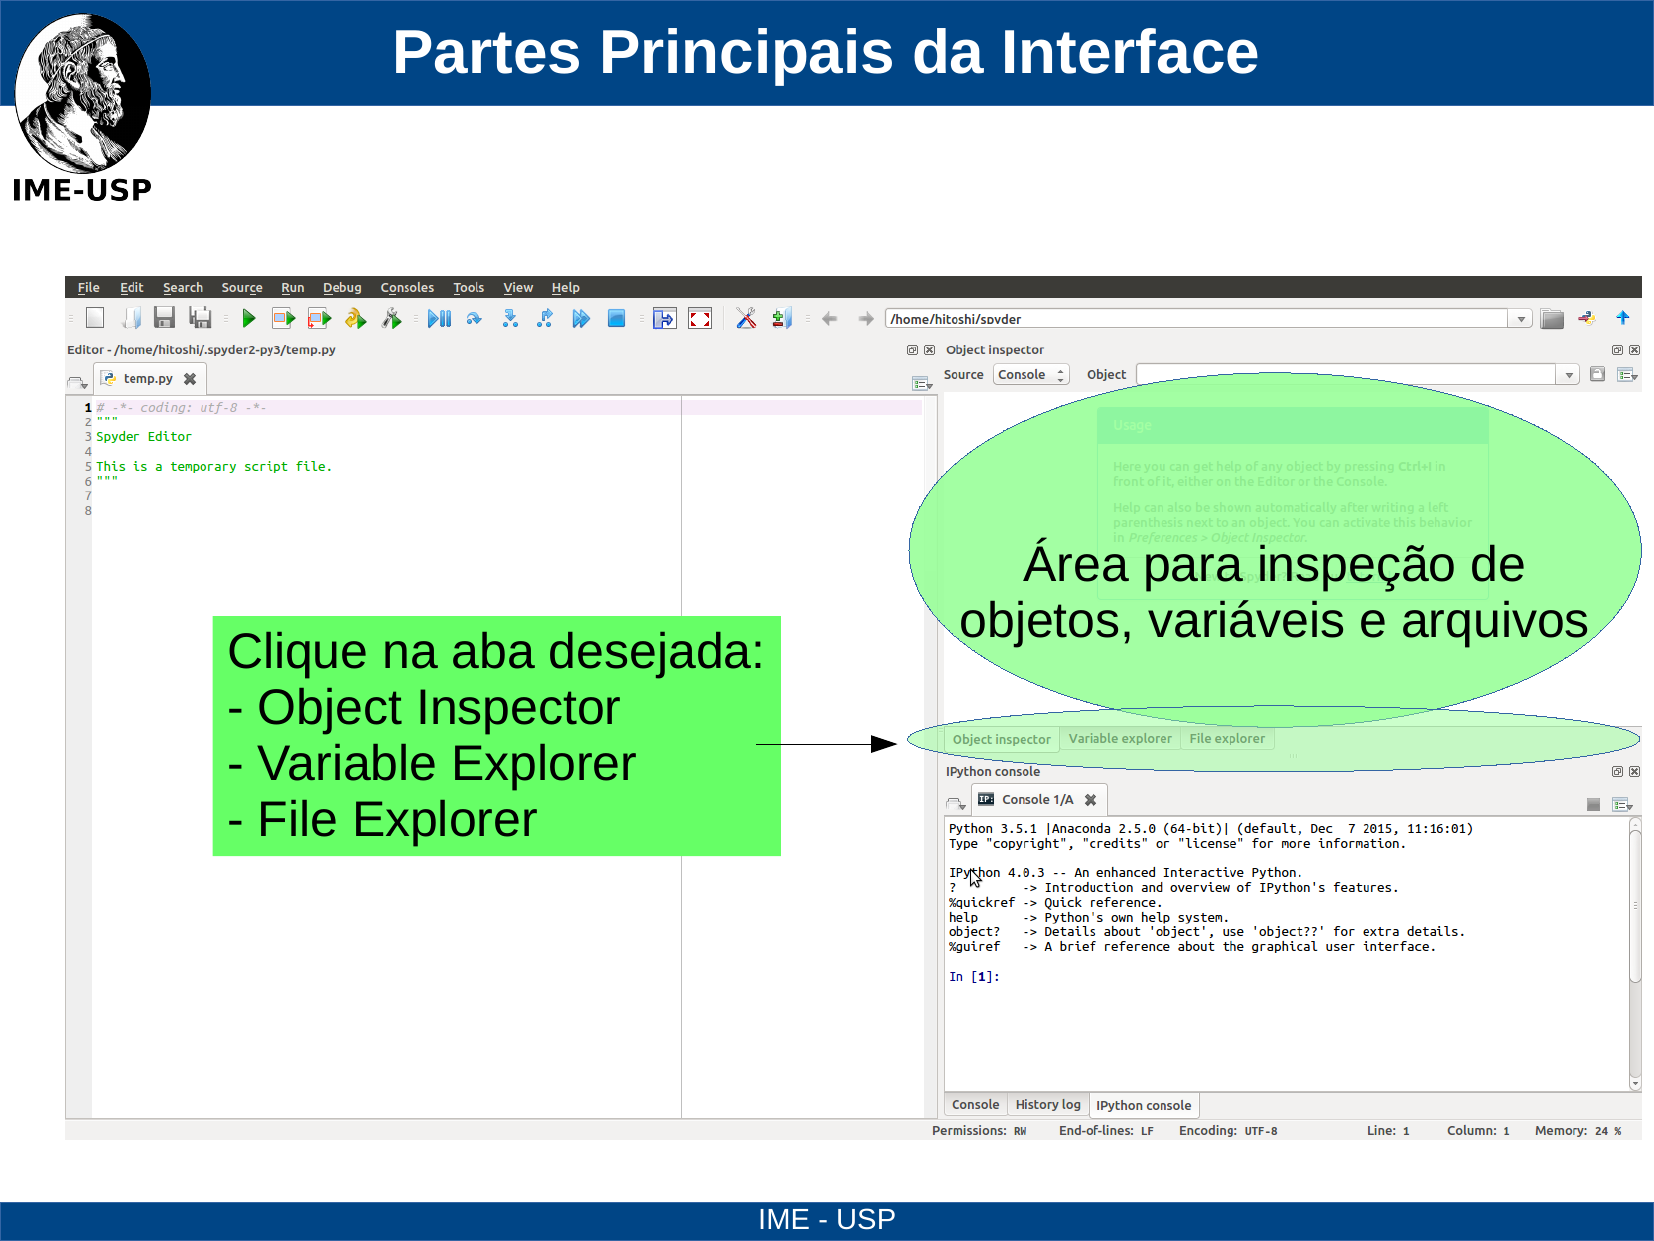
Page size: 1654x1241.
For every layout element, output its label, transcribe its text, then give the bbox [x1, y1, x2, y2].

text_box Clique na aba desejada: - Object Inspector - Variable Explorer - File Explorer [212, 616, 781, 857]
picture [14, 106, 151, 201]
text_box Área para inspeção de objetos, variáveis e arquivos [908, 372, 1642, 709]
text_box [907, 705, 1640, 772]
picture [65, 276, 1642, 1140]
title Partes Principais da Interface [0, 0, 1654, 106]
